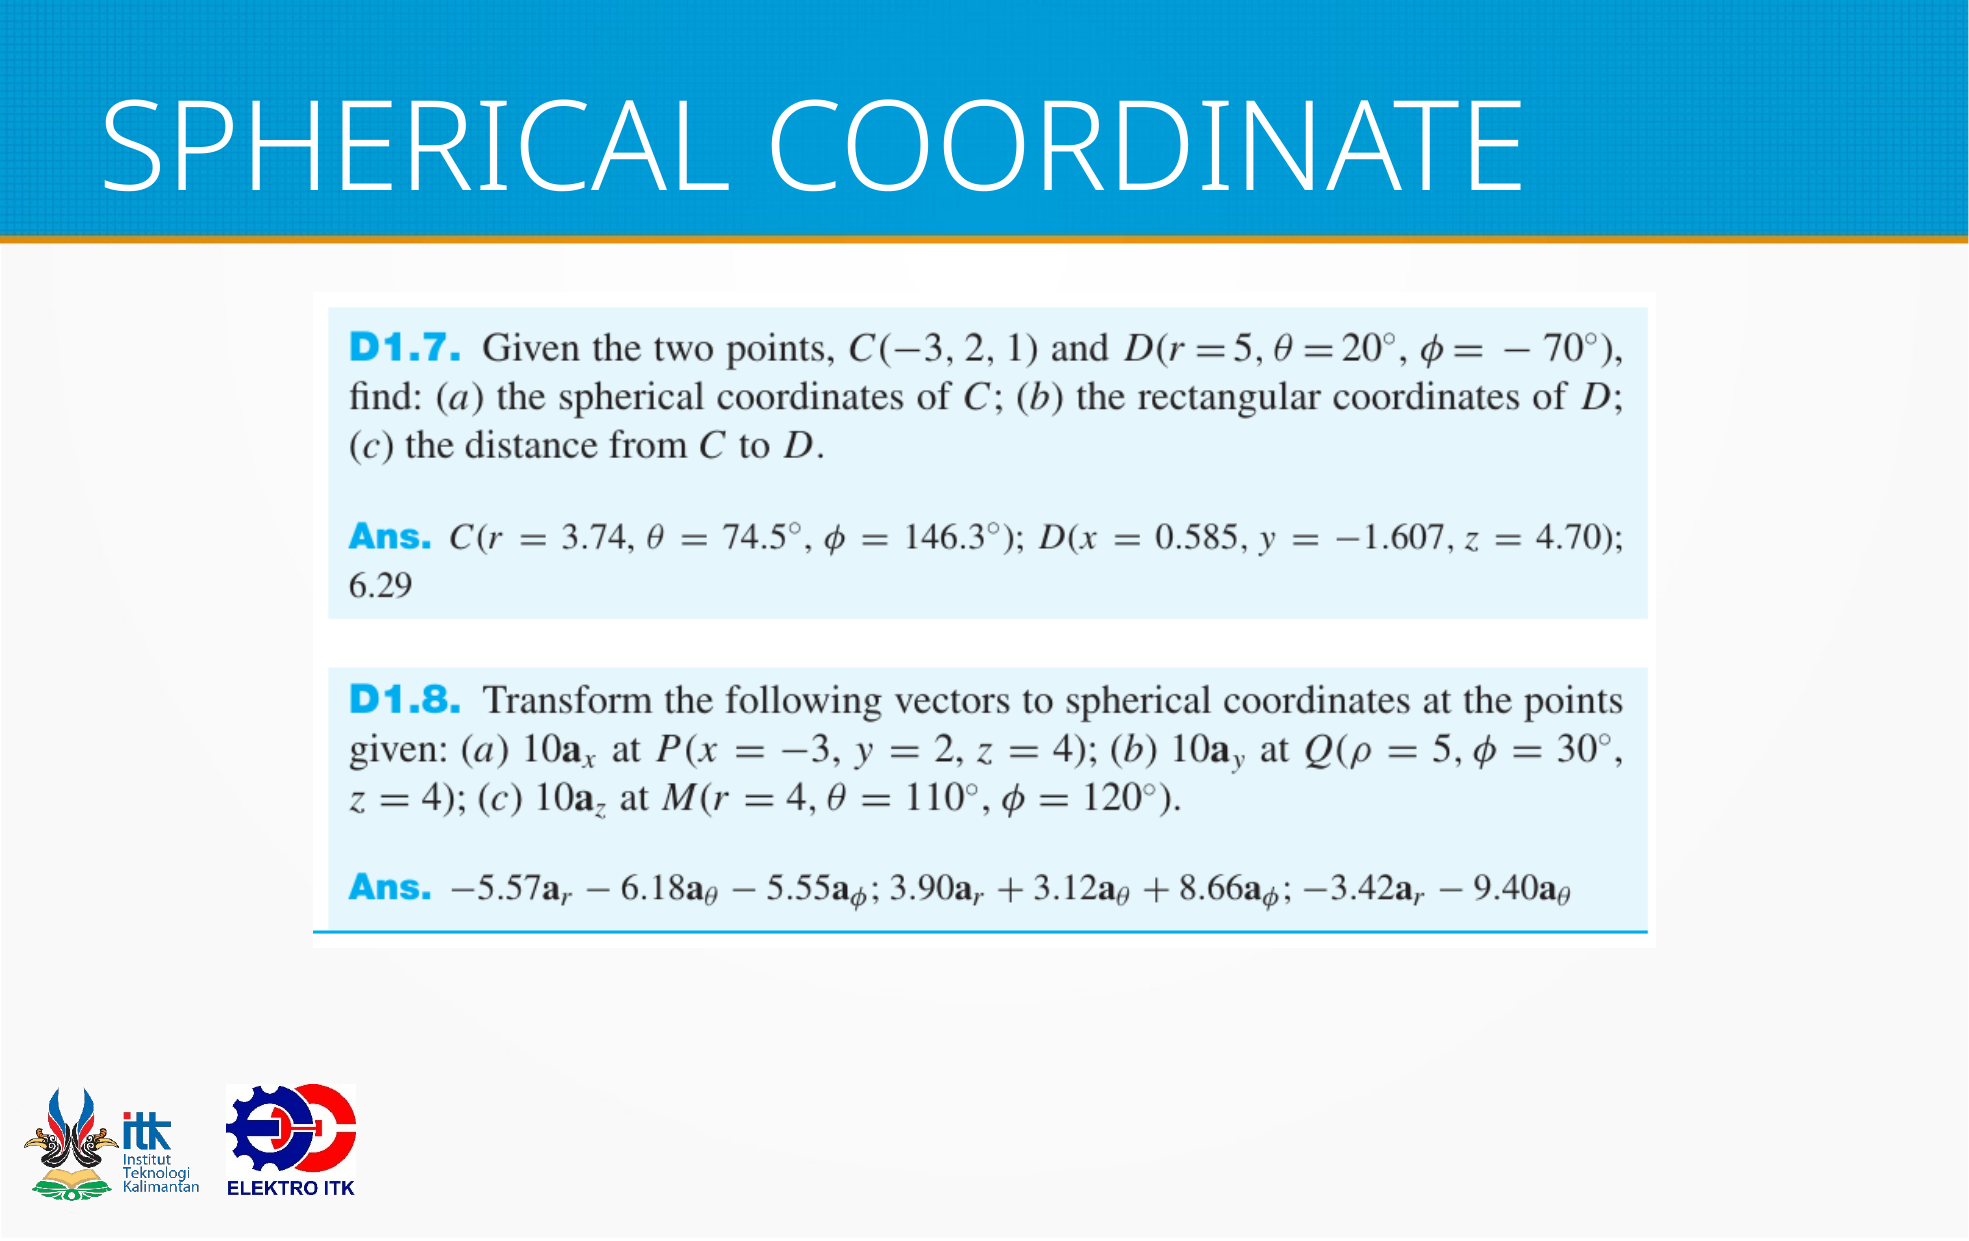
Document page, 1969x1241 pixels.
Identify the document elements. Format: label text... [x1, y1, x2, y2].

title SPHERICAL COORDINATE [98, 19, 1870, 227]
picture [0, 233, 1969, 1241]
